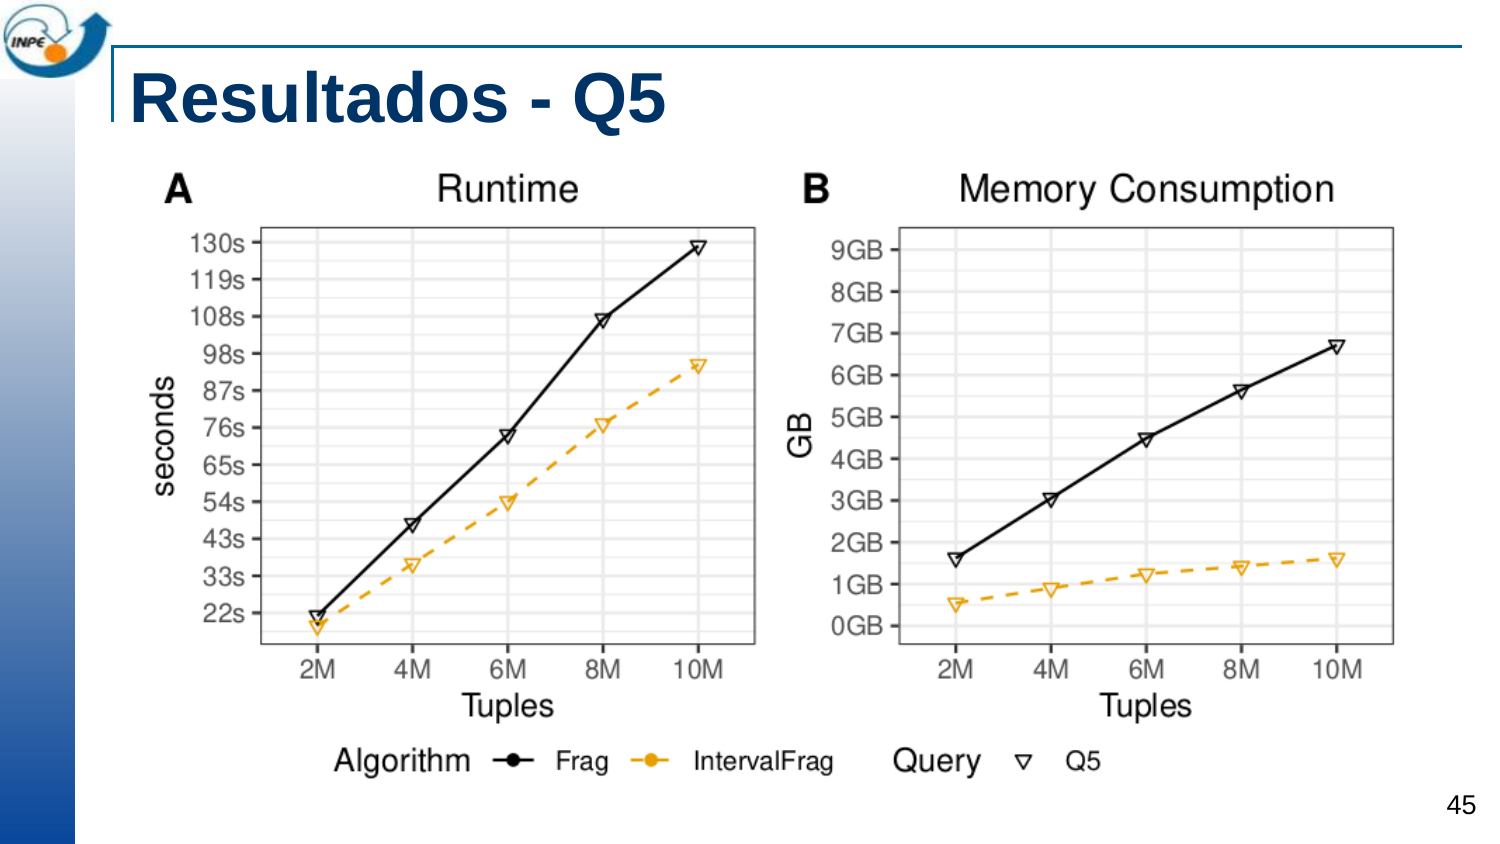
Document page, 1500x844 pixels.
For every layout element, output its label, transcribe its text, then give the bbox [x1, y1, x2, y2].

title Resultados - Q5 [112, 46, 1450, 141]
picture [141, 140, 1421, 794]
slide_number <number> [1403, 779, 1494, 844]
picture [0, 0, 113, 79]
